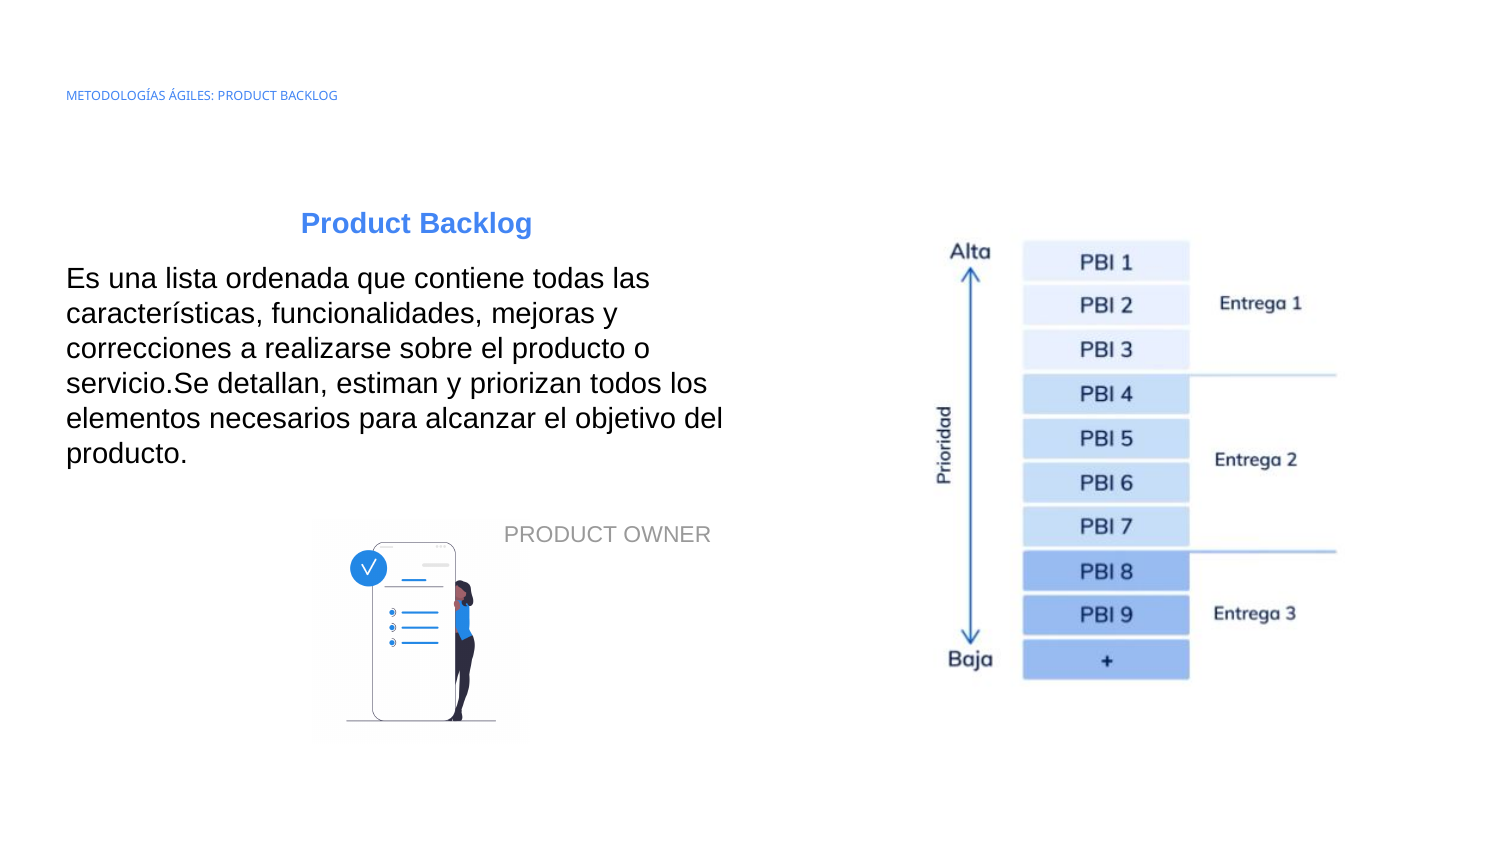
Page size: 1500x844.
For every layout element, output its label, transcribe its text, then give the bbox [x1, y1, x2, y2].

picture [312, 519, 530, 744]
text_box PRODUCT OWNER [488, 504, 764, 563]
title METODOLOGÍAS ÁGILES: PRODUCT BACKLOG [51, 72, 1449, 167]
picture [915, 228, 1345, 694]
text_box Product Backlog Es una lista ordenada que contiene todas las características, funcionalidades, mejoras y correcciones a realizarse sobre el producto o servicio.Se detallan, estiman y priorizan todos los elementos necesarios para alcanzar el objetivo del producto. [51, 188, 791, 485]
